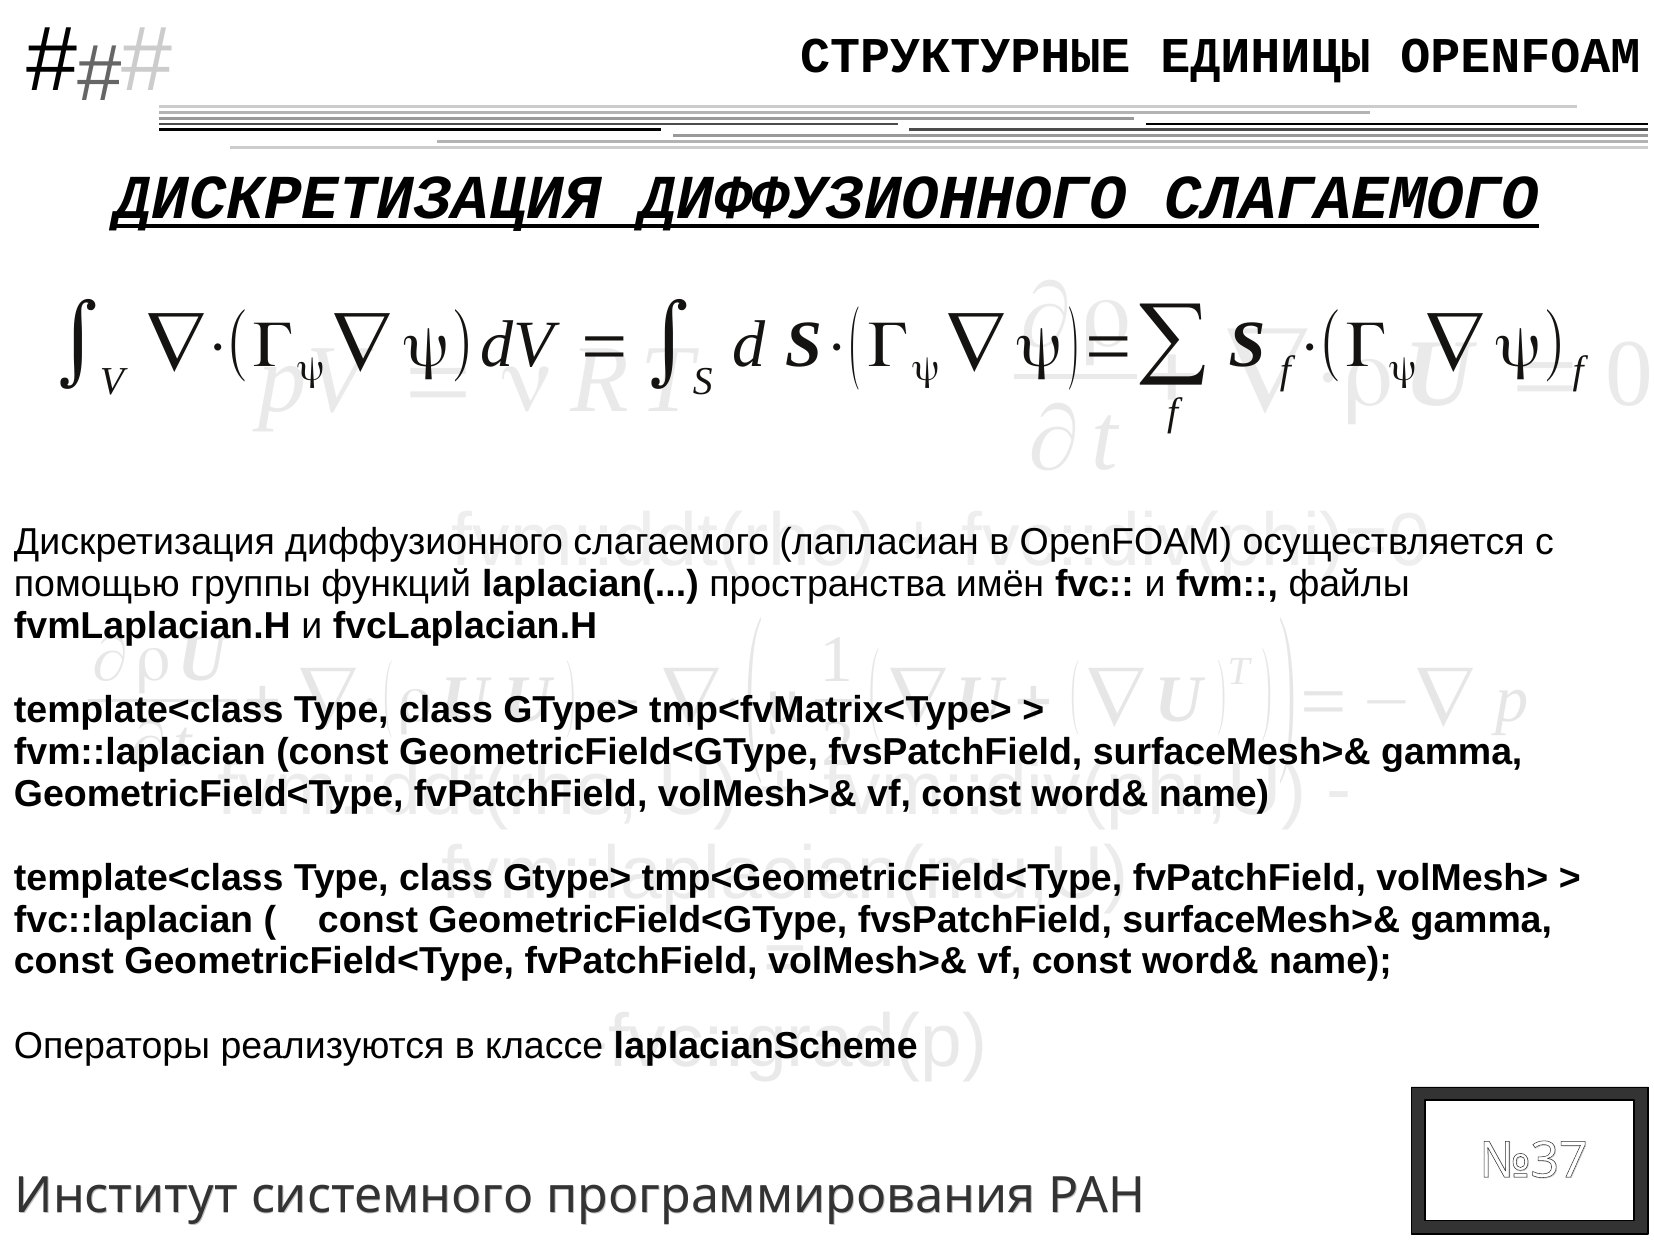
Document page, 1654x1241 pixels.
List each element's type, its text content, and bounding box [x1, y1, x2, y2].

title ДИСКРЕТИЗАЦИЯ ДИФФУЗИОННОГО СЛАГАЕМОГО [0, 147, 1654, 257]
text_box Дискретизация диффузионного слагаемого (лапласиан в OpenFOAM) осуществляется с помощью группы функций laplacian(...) пространства имён fvc:: и fvm::, файлы fvmLaplacian.H и fvcLaplacian.H template<class Type, class GType> tmp<fvMatrix<Type> > fvm::laplacian (const GeometricField<GType, fvsPatchField, surfaceMesh>& gamma, GeometricField<Type, fvPatchField, volMesh>& vf, const word& name) template<class Type, class Gtype> tmp<GeometricField<Type, fvPatchField, volMesh> > fvc::laplacian ( const GeometricField<GType, fvsPatchField, surfaceMesh>& gamma, const GeometricField<Type, fvPatchField, volMesh>& vf, const word& name); Операторы реализуются в классе laplacianScheme [0, 512, 1654, 1074]
chart [44, 295, 1590, 435]
